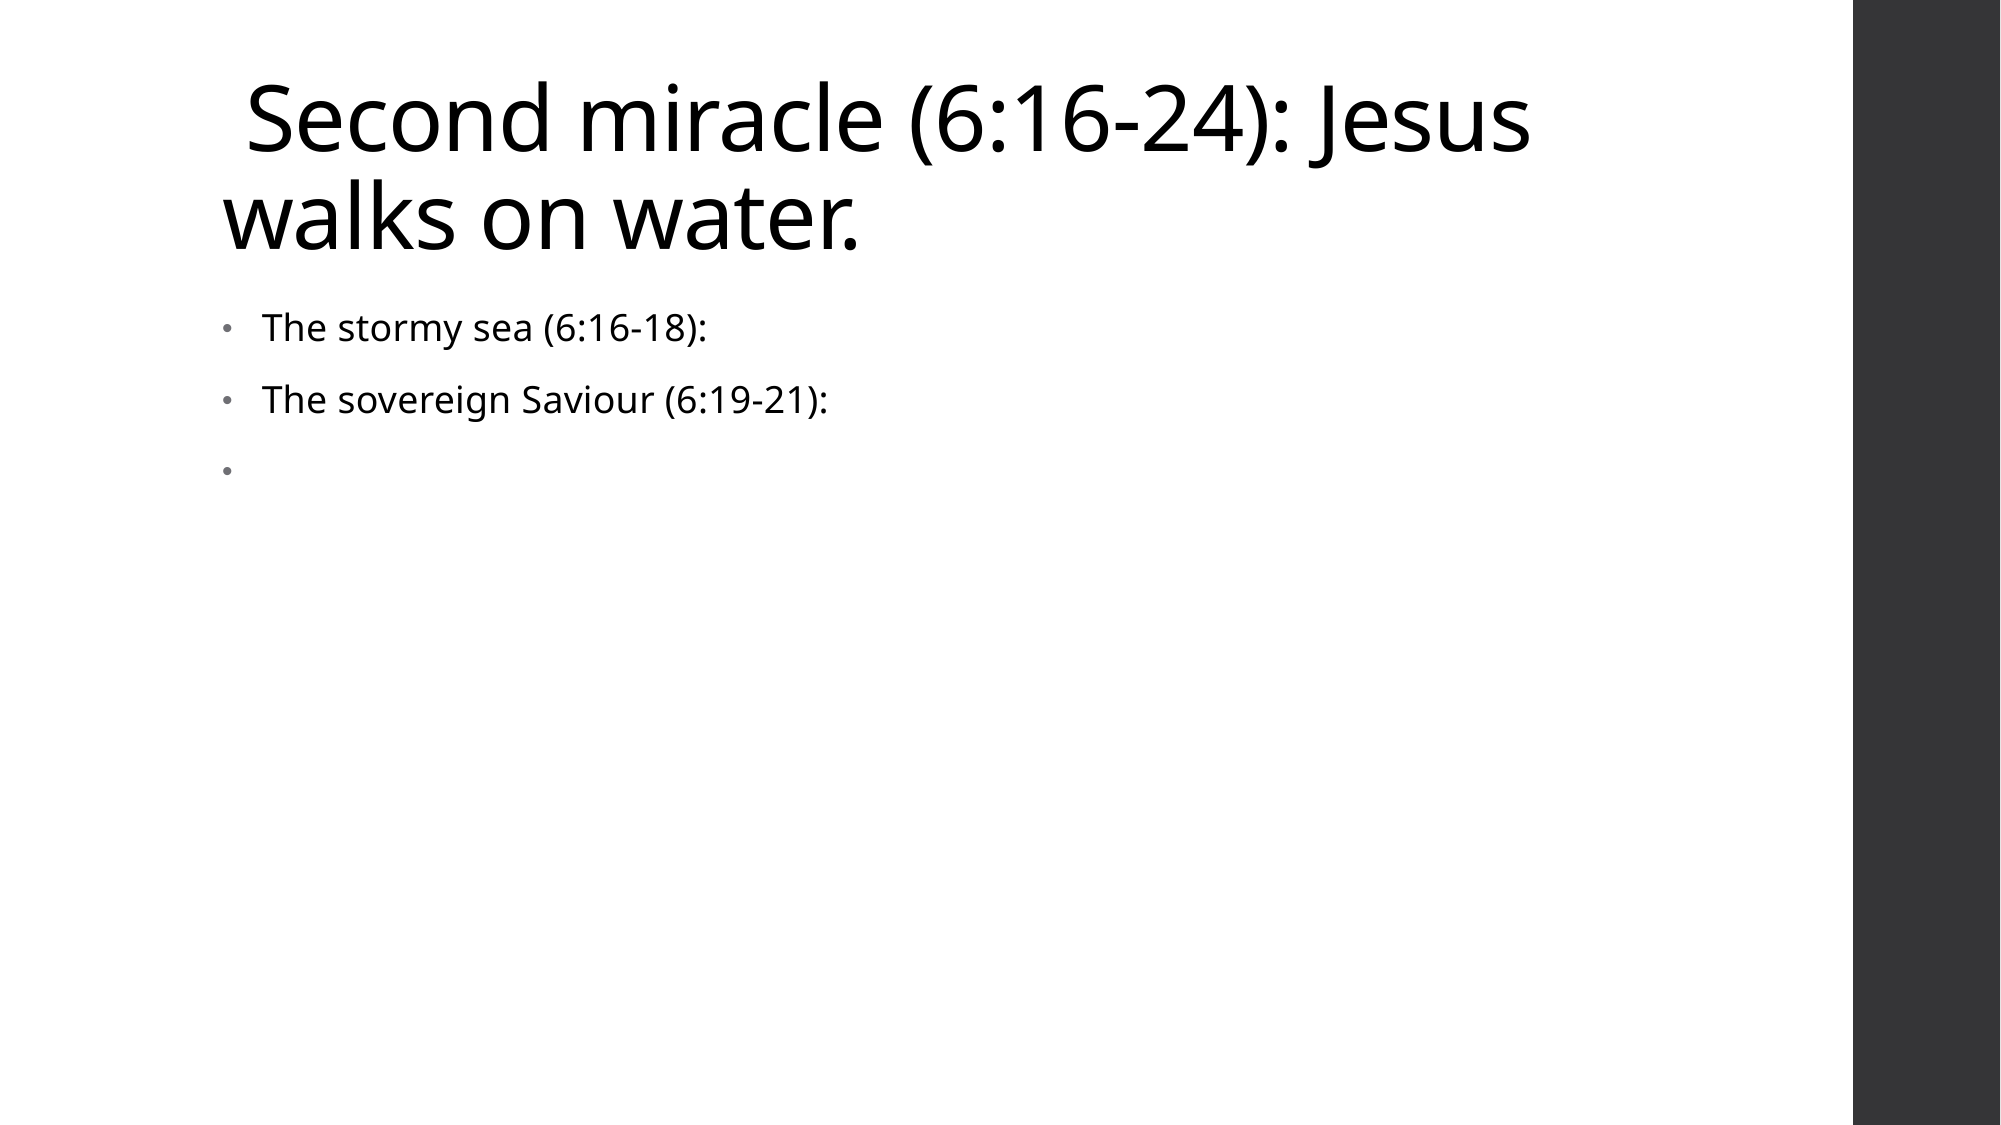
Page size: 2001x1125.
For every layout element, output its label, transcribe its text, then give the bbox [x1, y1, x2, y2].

list The stormy sea (6:16-18): The sovereign Saviour (6:19-21): [206, 299, 1617, 1014]
title Second miracle (6:16-24): Jesus walks on water. [206, 60, 1797, 278]
